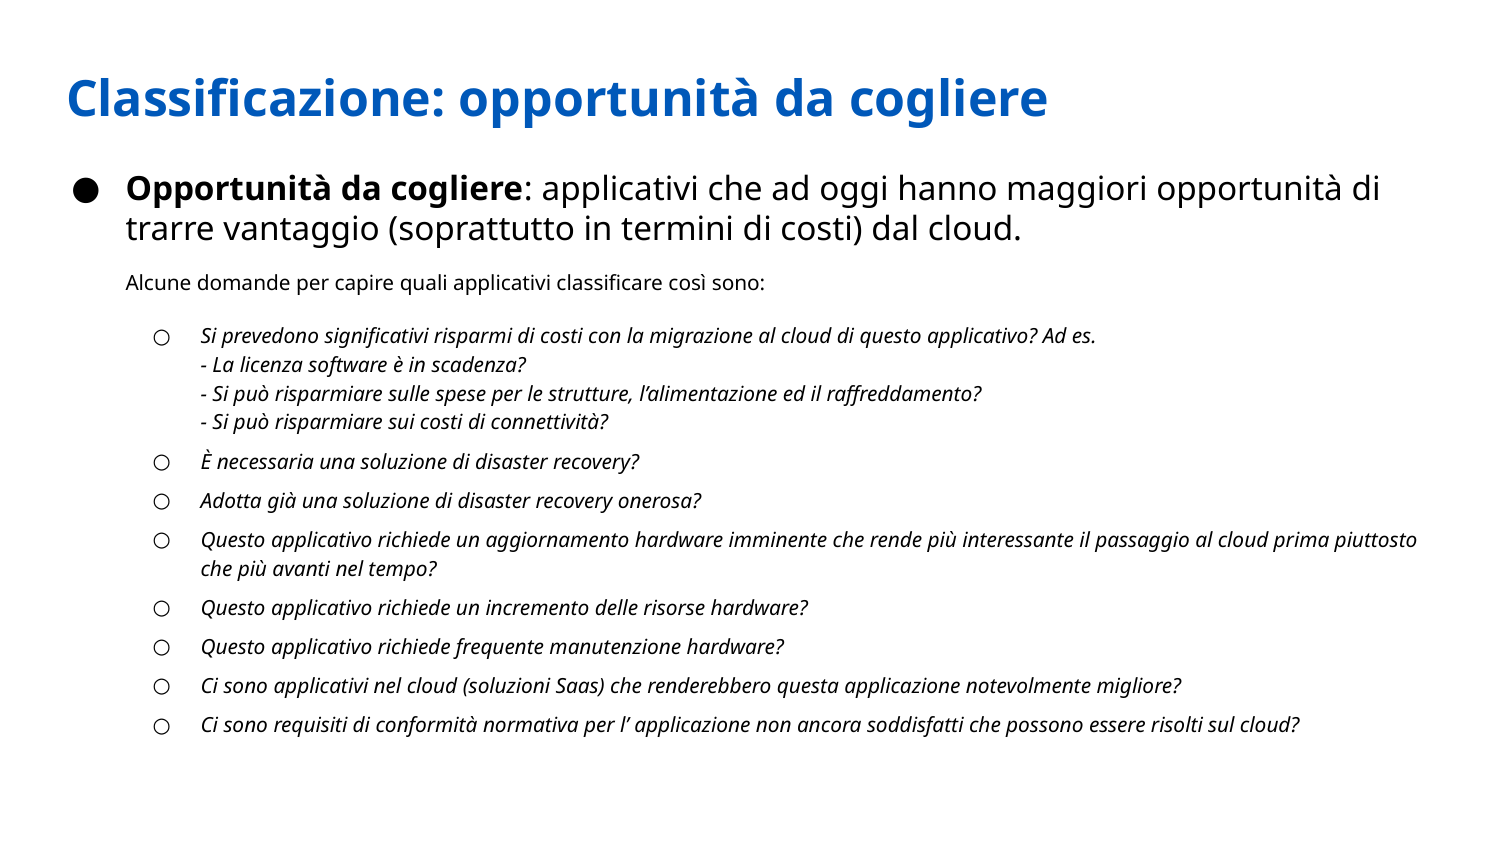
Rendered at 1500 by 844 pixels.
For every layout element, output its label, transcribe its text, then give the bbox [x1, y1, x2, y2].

text_box Opportunità da cogliere: applicativi che ad oggi hanno maggiori opportunità di trarre vantaggio (soprattutto in termini di costi) dal cloud. Alcune domande per capire quali applicativi classificare così sono: Si prevedono significativi risparmi di costi con la migrazione al cloud di questo applicativo? Ad es. - La licenza software è in scadenza? - Si può risparmiare sulle spese per le strutture, l’alimentazione ed il raffreddamento? - Si può risparmiare sui costi di connettività? È necessaria una soluzione di disaster recovery? Adotta già una soluzione di disaster recovery onerosa? Questo applicativo richiede un aggiornamento hardware imminente che rende più interessante il passaggio al cloud prima piuttosto che più avanti nel tempo? Questo applicativo richiede un incremento delle risorse hardware? Questo applicativo richiede frequente manutenzione hardware? Ci sono applicativi nel cloud (soluzioni Saas) che renderebbero questa applicazione notevolmente migliore? Ci sono requisiti di conformità normativa per l’ applicazione non ancora soddisfatti che possono essere risolti sul cloud? [35, 152, 1465, 795]
title Classificazione: opportunità da cogliere [51, 51, 1449, 146]
